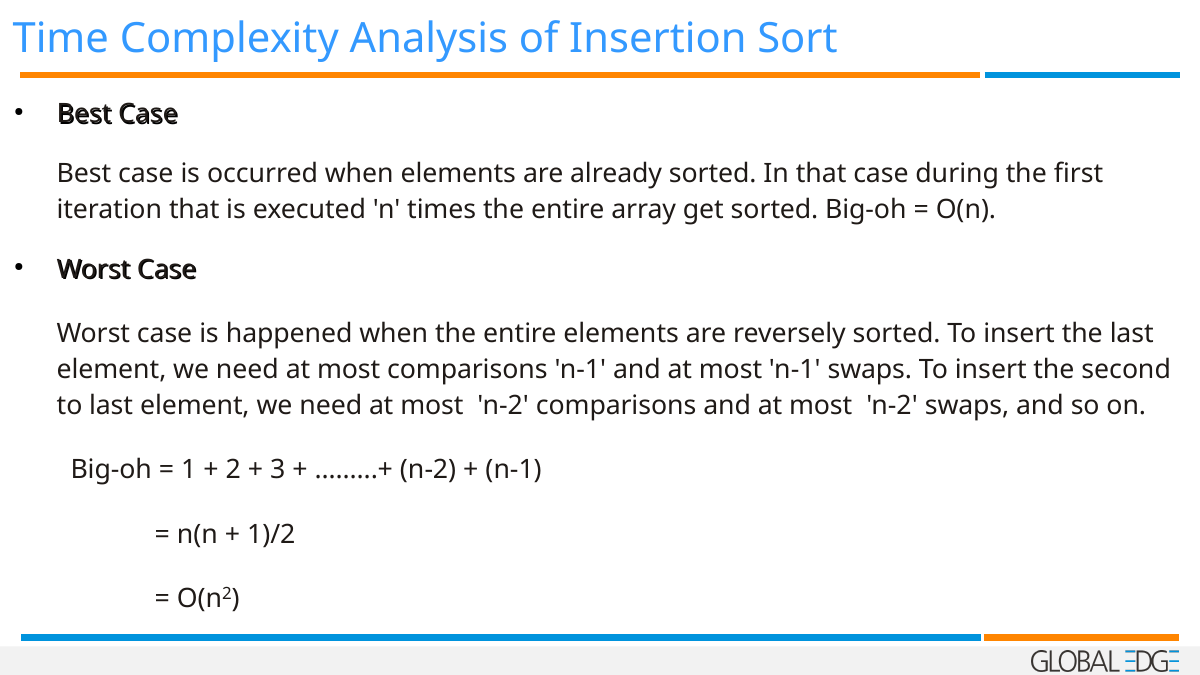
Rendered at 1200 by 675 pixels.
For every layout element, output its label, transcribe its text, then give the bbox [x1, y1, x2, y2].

title Time Complexity Analysis of Insertion Sort [12, 9, 1088, 63]
list Best Case Best case is occurred when elements are already sorted. In that case during the first iteration that is executed 'n' times the entire array get sorted. Big-oh = O(n). Worst Case Worst case is happened when the entire elements are reversely sorted. To insert the last element, we need at most comparisons 'n-1' and at most 'n-1' swaps. To insert the second to last element, we need at most 'n-2' comparisons and at most 'n-2' swaps, and so on. Big-oh = 1 + 2 + 3 + …......+ (n-2) + (n-1) = n(n + 1)/2 = O(n2) [0, 94, 1172, 635]
picture [1031, 650, 1179, 672]
